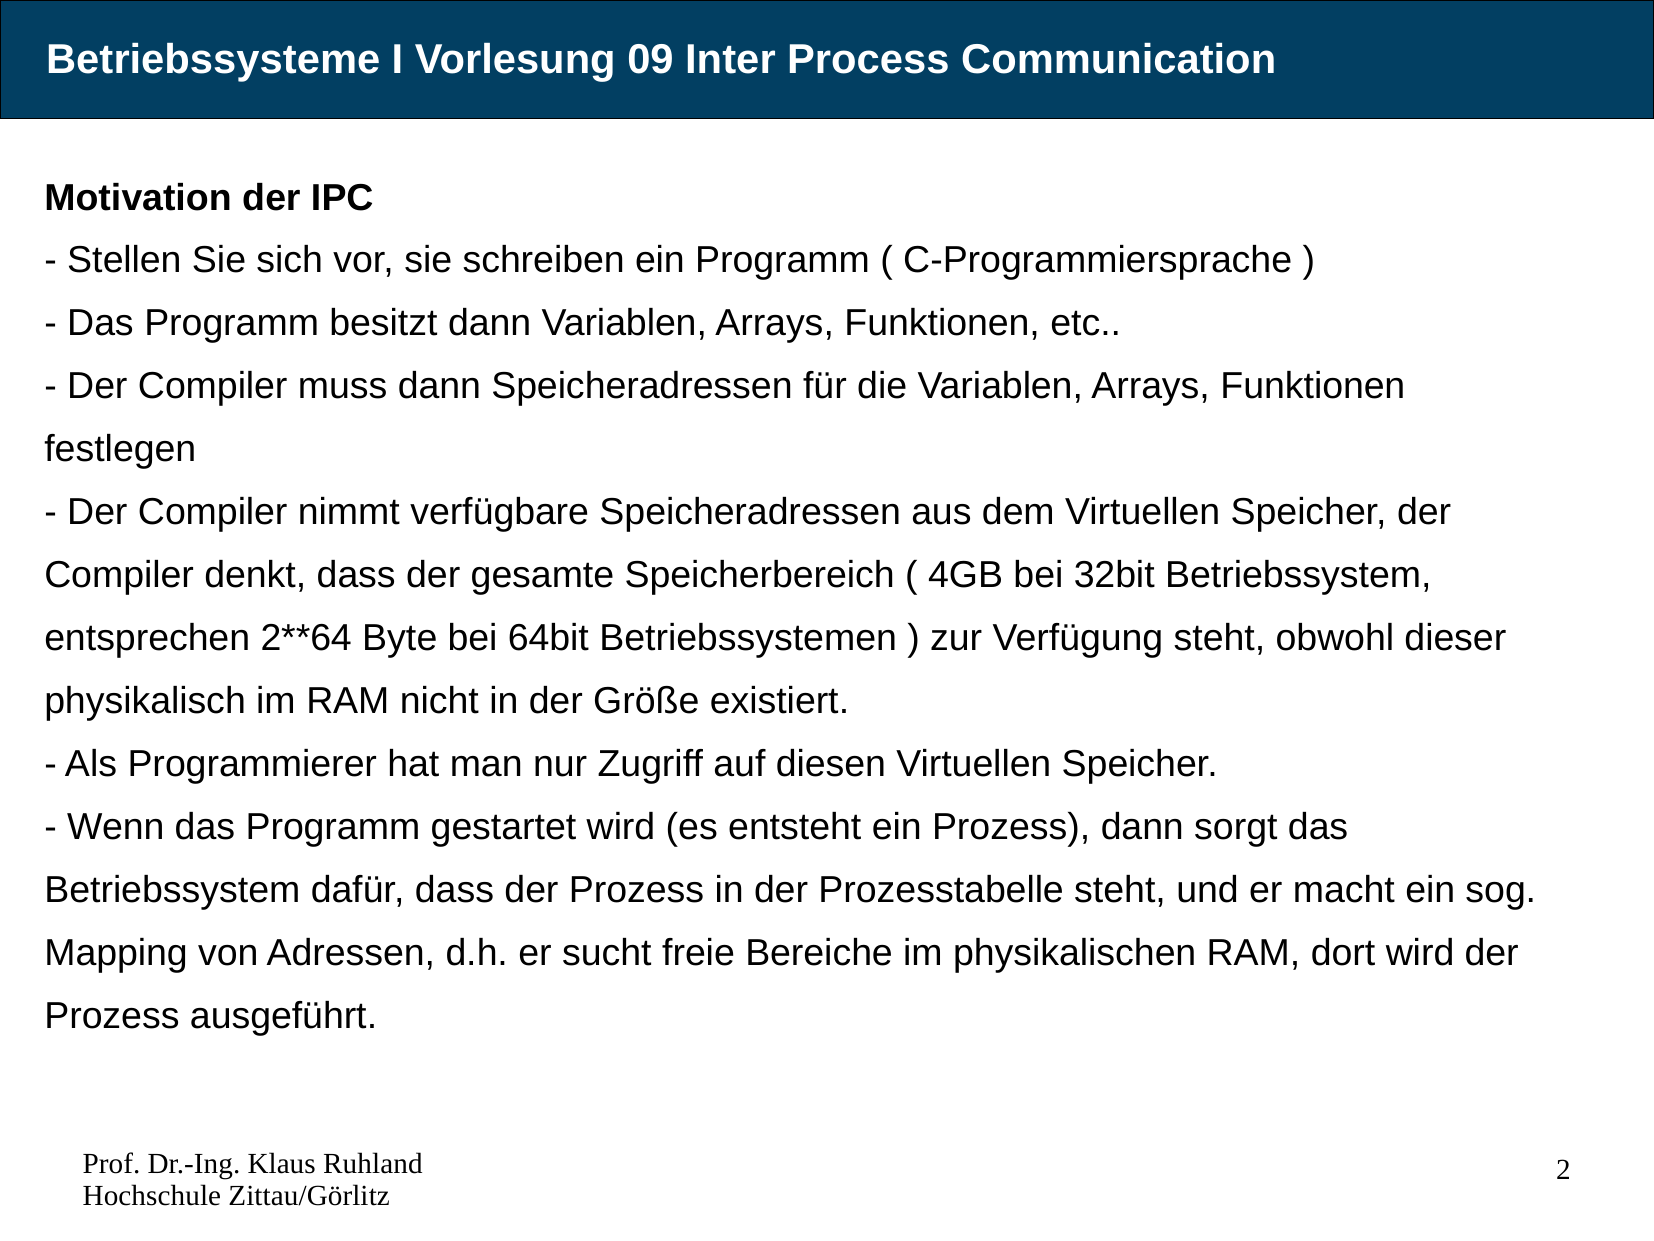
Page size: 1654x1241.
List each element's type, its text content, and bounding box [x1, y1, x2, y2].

text_box Motivation der IPC - Stellen Sie sich vor, sie schreiben ein Programm ( C-Programmiersprache ) - Das Programm besitzt dann Variablen, Arrays, Funktionen, etc.. - Der Compiler muss dann Speicheradressen für die Variablen, Arrays, Funktionen festlegen - Der Compiler nimmt verfügbare Speicheradressen aus dem Virtuellen Speicher, der Compiler denkt, dass der gesamte Speicherbereich ( 4GB bei 32bit Betriebssystem, entsprechen 2**64 Byte bei 64bit Betriebssystemen ) zur Verfügung steht, obwohl dieser physikalisch im RAM nicht in der Größe existiert. - Als Programmierer hat man nur Zugriff auf diesen Virtuellen Speicher. - Wenn das Programm gestartet wird (es entsteht ein Prozess), dann sorgt das Betriebssystem dafür, dass der Prozess in der Prozesstabelle steht, und er macht ein sog. Mapping von Adressen, d.h. er sucht freie Bereiche im physikalischen RAM, dort wird der Prozess ausgeführt. [29, 147, 1565, 1233]
